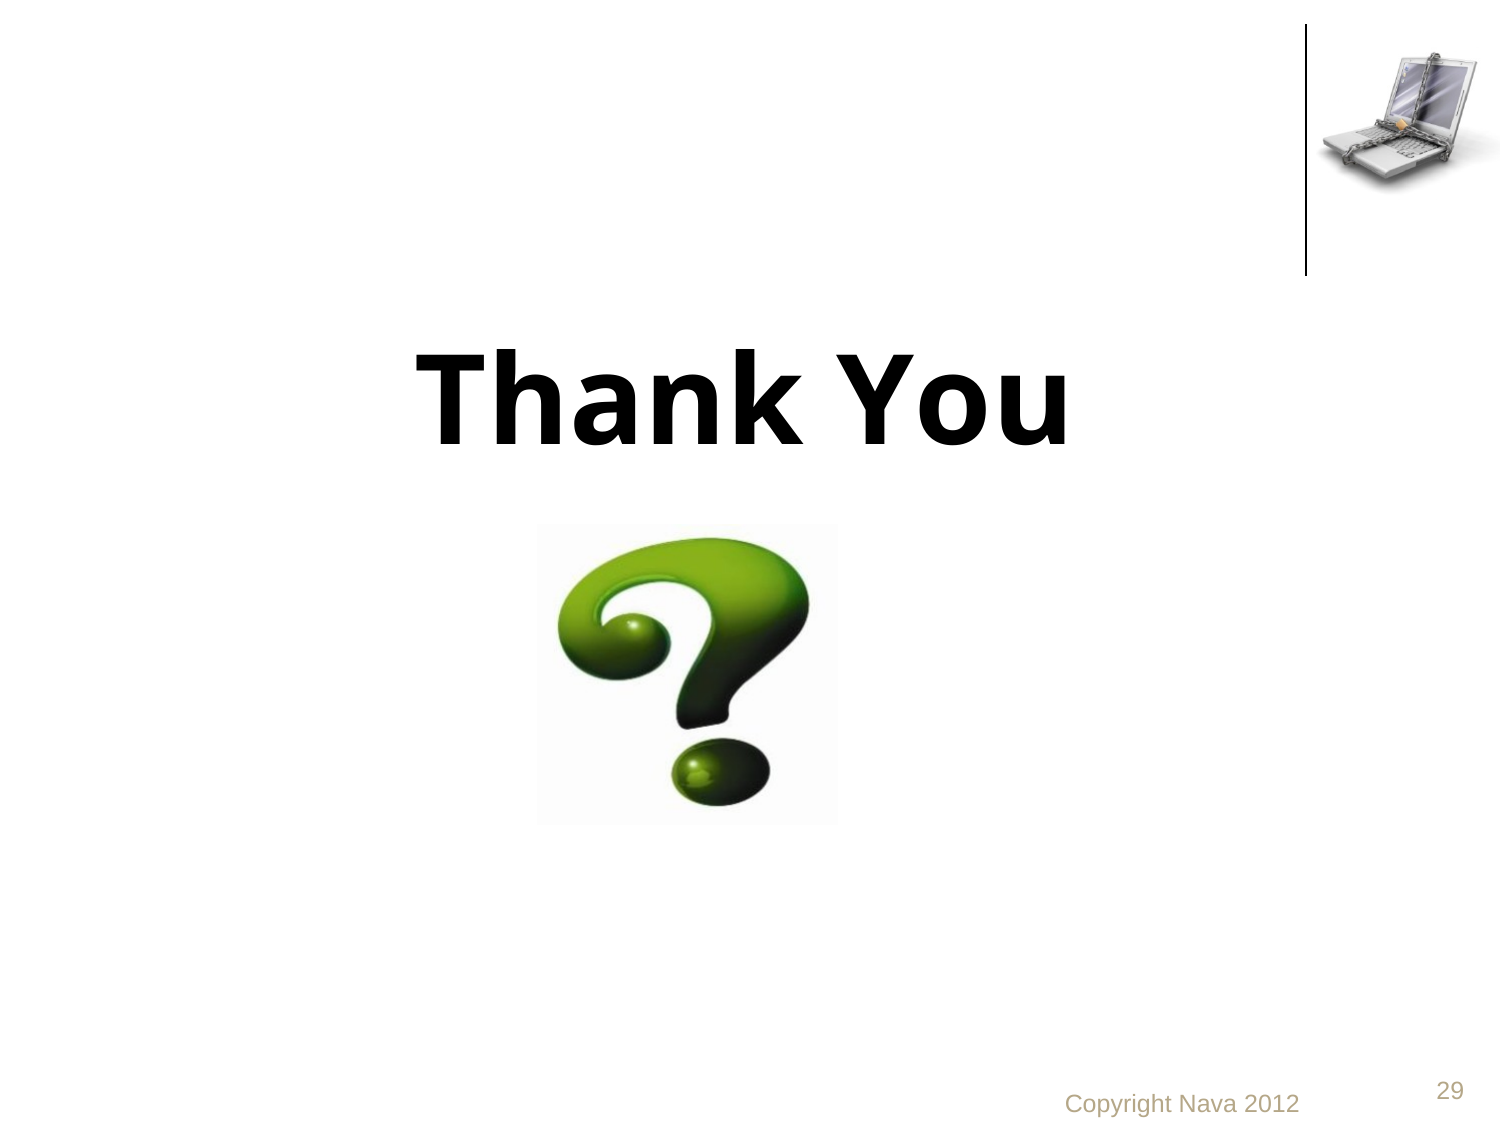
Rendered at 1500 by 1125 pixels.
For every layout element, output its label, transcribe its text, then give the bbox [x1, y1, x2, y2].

text_box Copyright Nava 2012 [1049, 1046, 1388, 1125]
title [235, 45, 1466, 233]
picture [537, 524, 838, 826]
picture [1307, 41, 1500, 200]
text_box Thank You [399, 324, 1301, 480]
text_box <number> [1413, 1034, 1489, 1113]
